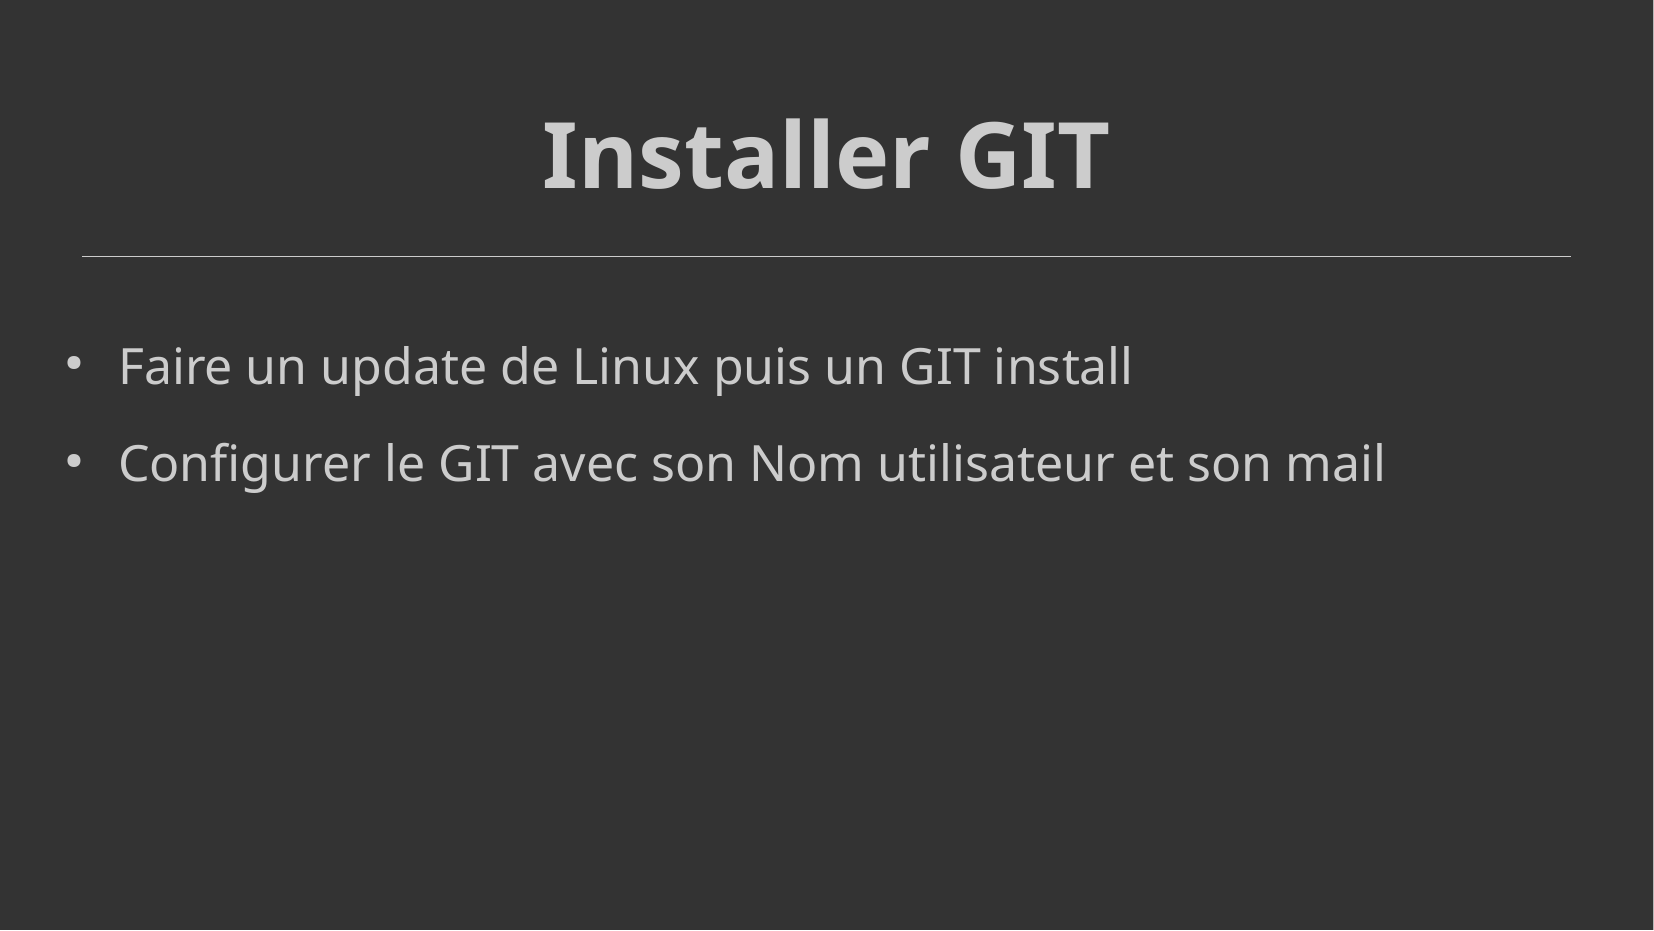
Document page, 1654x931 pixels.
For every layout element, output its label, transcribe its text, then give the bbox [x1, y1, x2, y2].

list Faire un update de Linux puis un GIT install Configurer le GIT avec son Nom utilisateur et son mail [47, 330, 1536, 826]
title Installer GIT [82, 49, 1571, 257]
